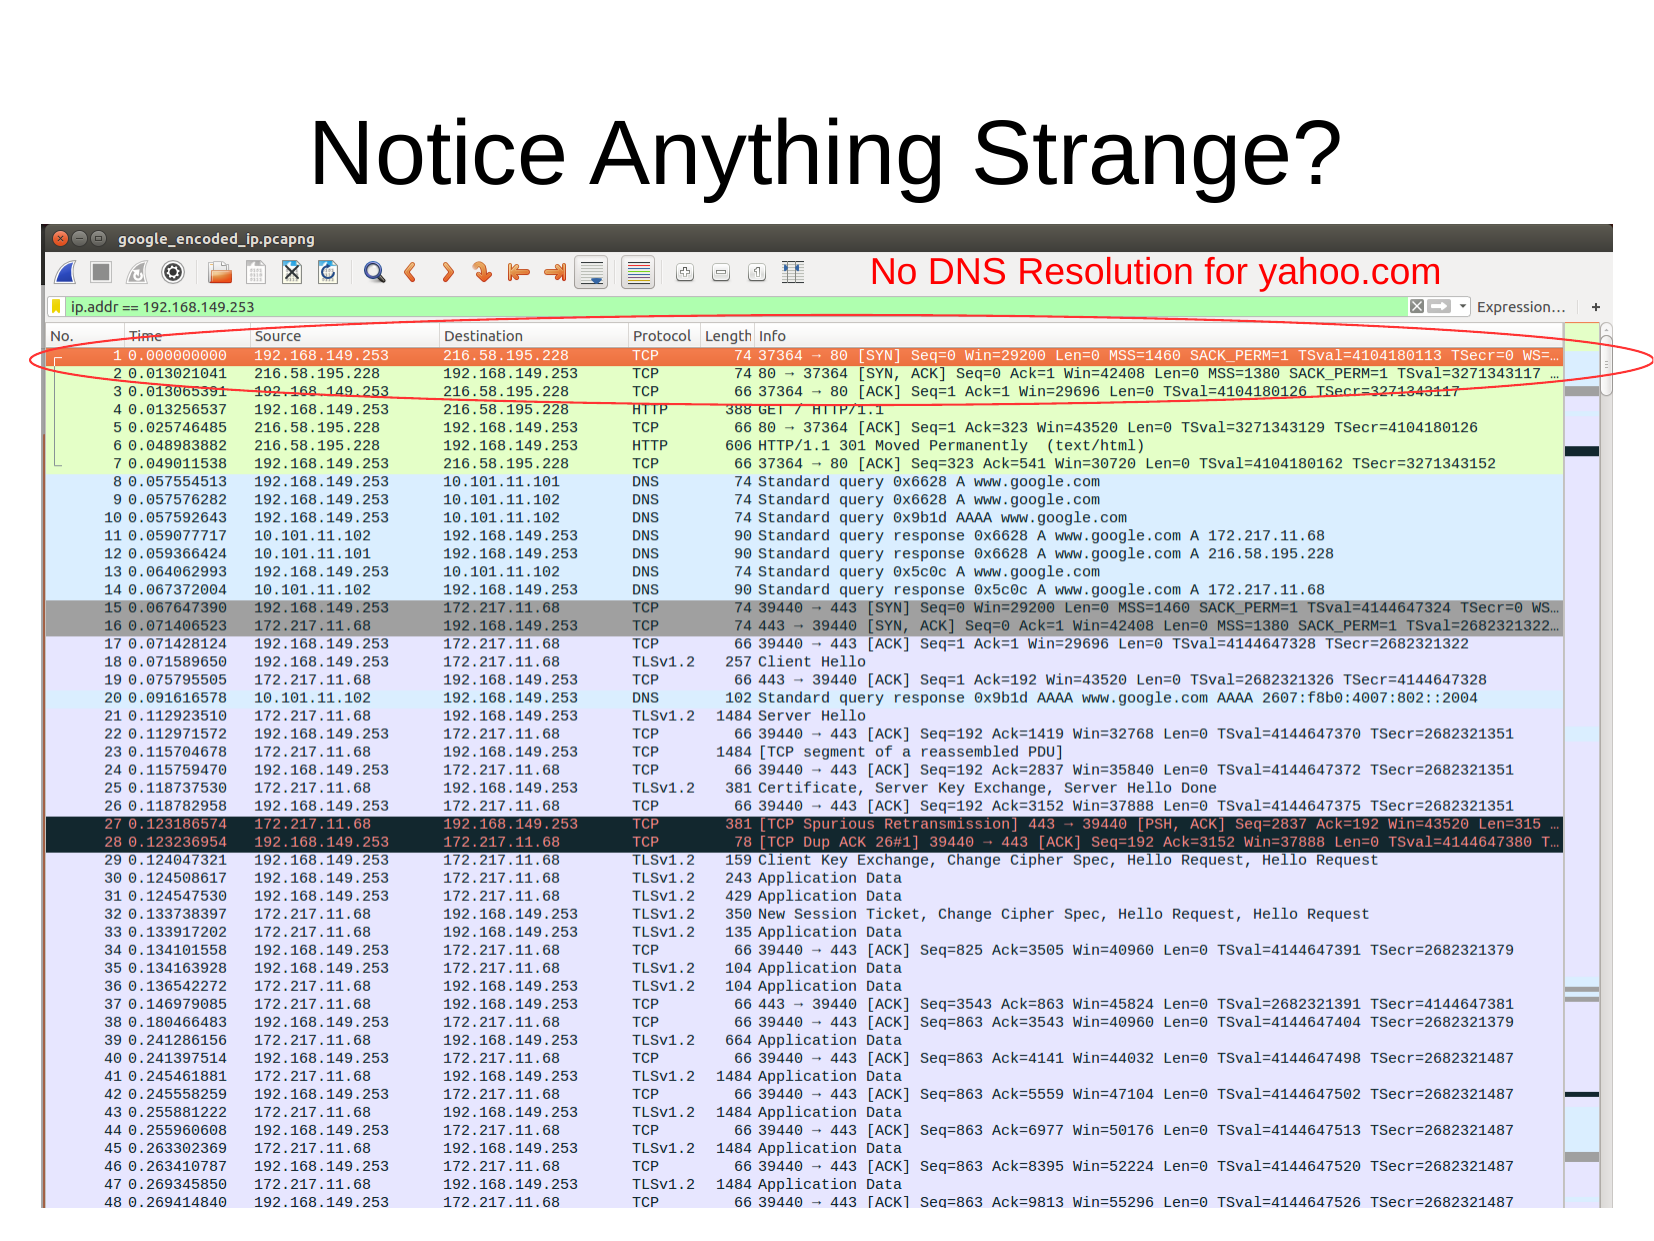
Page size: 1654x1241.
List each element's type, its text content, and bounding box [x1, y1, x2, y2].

title Notice Anything Strange? [82, 49, 1571, 224]
picture [41, 224, 1613, 351]
picture [41, 369, 1613, 1208]
text_box No DNS Resolution for yahoo.com [855, 243, 1466, 301]
picture [41, 317, 1613, 404]
